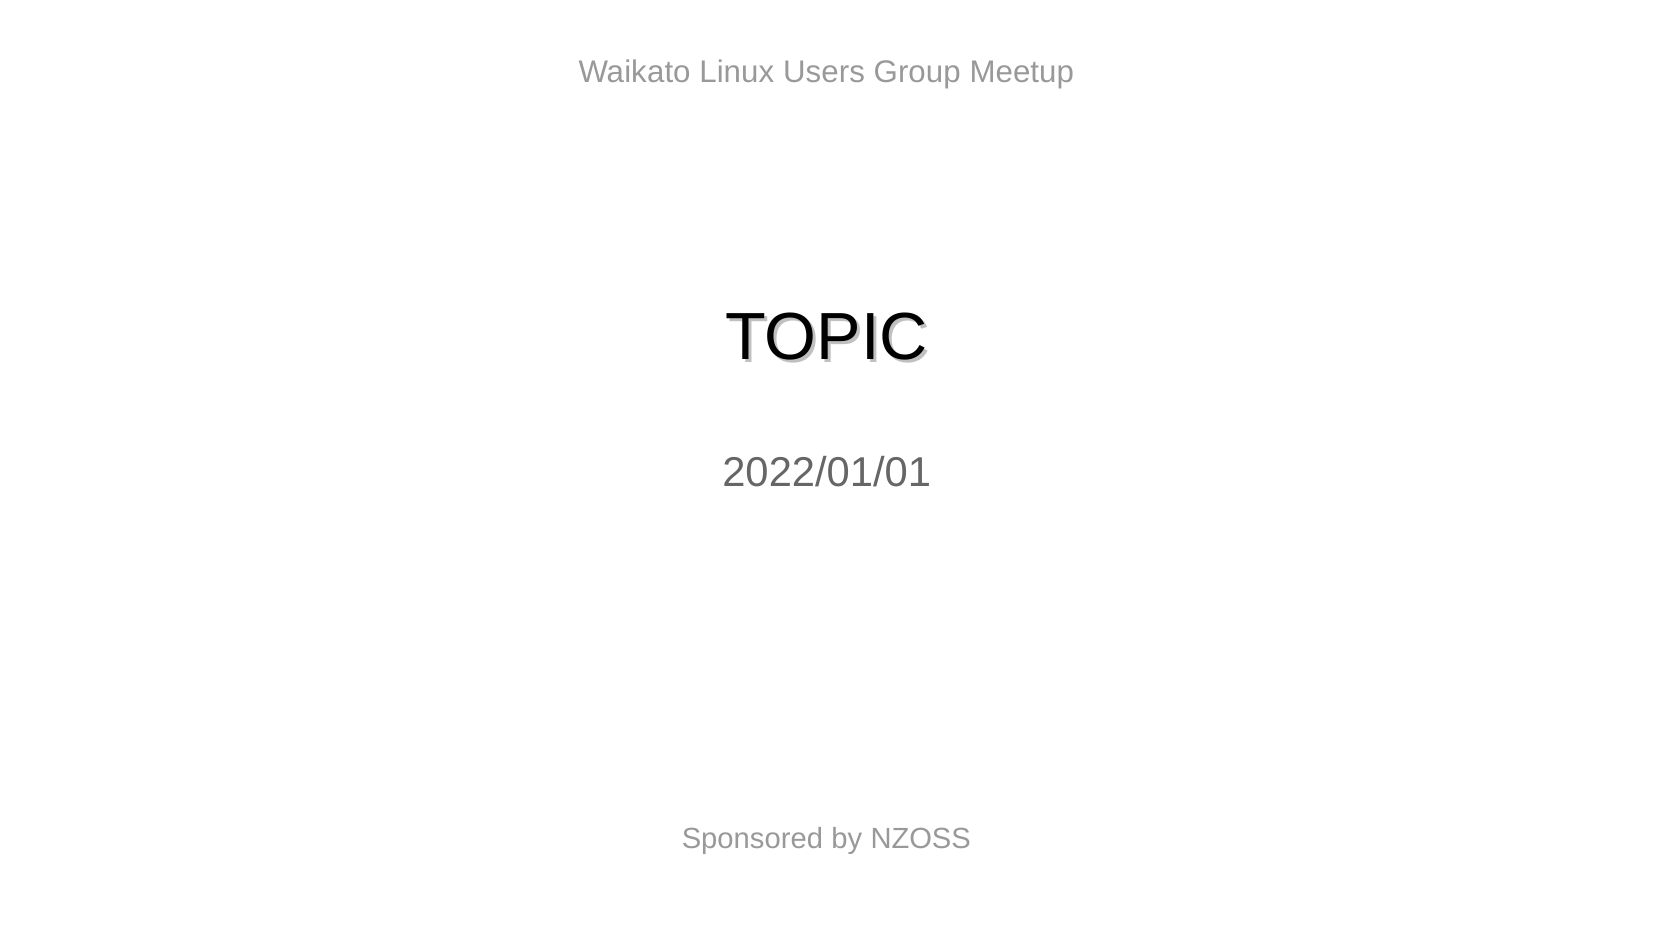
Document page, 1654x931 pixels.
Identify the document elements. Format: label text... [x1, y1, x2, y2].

text_box TOPIC 2022/01/01 [82, 37, 1571, 757]
text_box Waikato Linux Users Group Meetup [563, 47, 1090, 97]
text_box Sponsored by NZOSS [667, 815, 987, 863]
